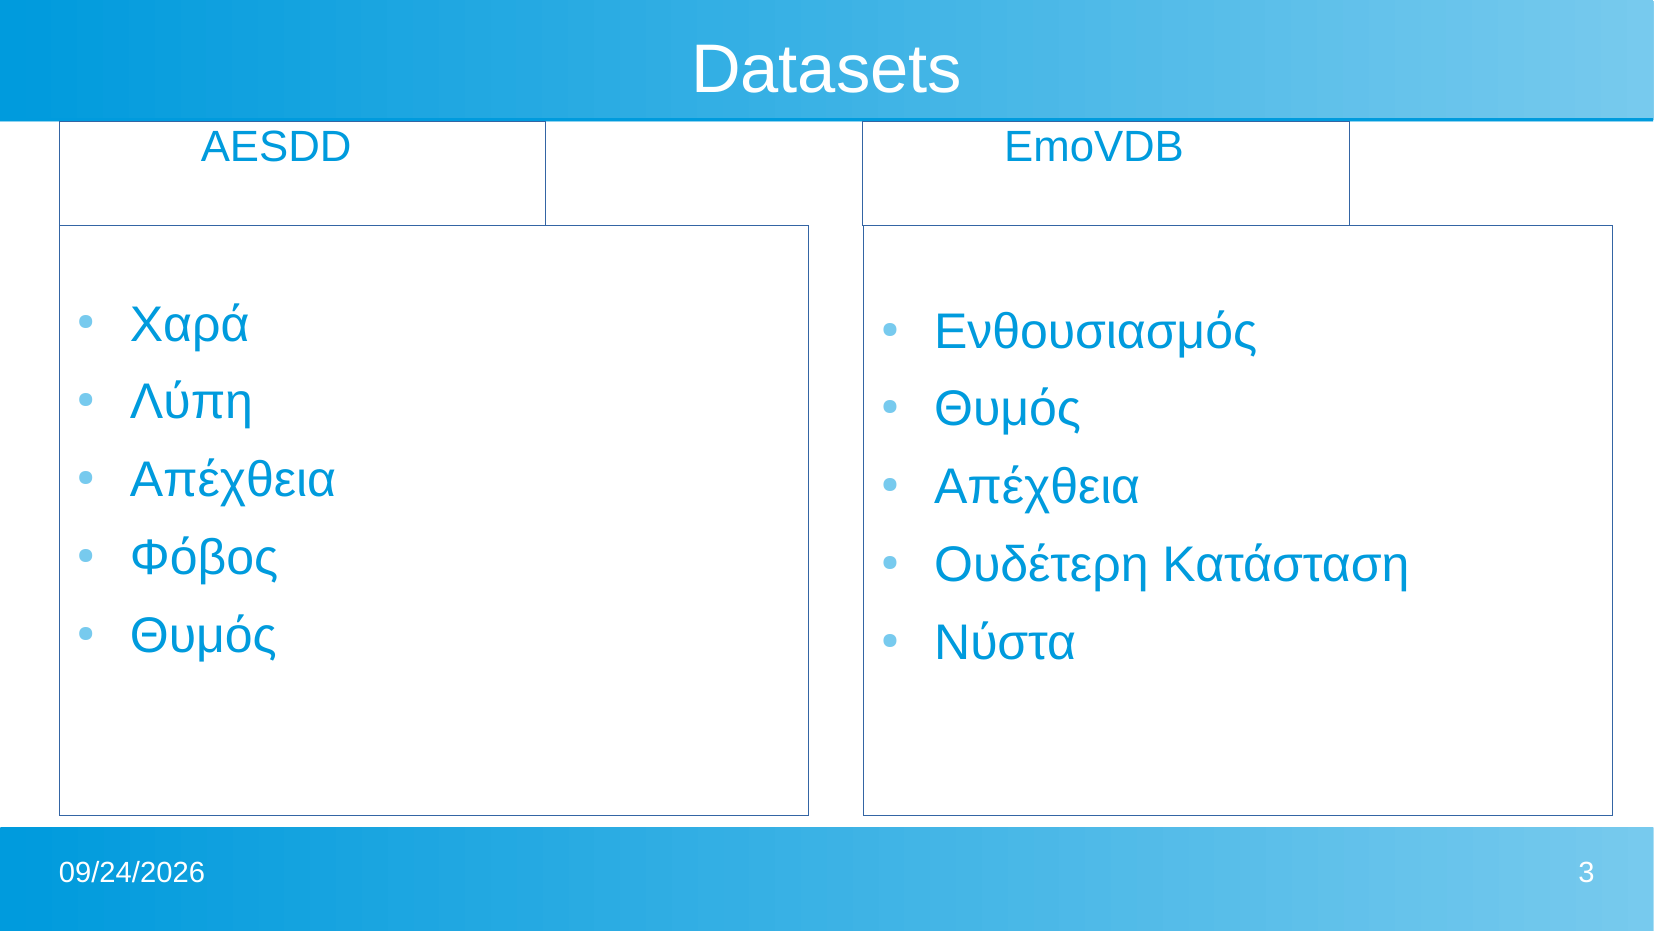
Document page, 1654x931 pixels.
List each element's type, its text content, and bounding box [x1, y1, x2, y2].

list EmoVDB [862, 121, 1350, 226]
list AESDD [59, 121, 546, 226]
title Datasets [59, 29, 1595, 108]
list Ενθουσιασμός Θυμός Απέχθεια Ουδέτερη Κατάσταση Νύστα [863, 225, 1613, 816]
list Χαρά Λύπη Απέχθεια Φόβος Θυμός [59, 225, 809, 816]
